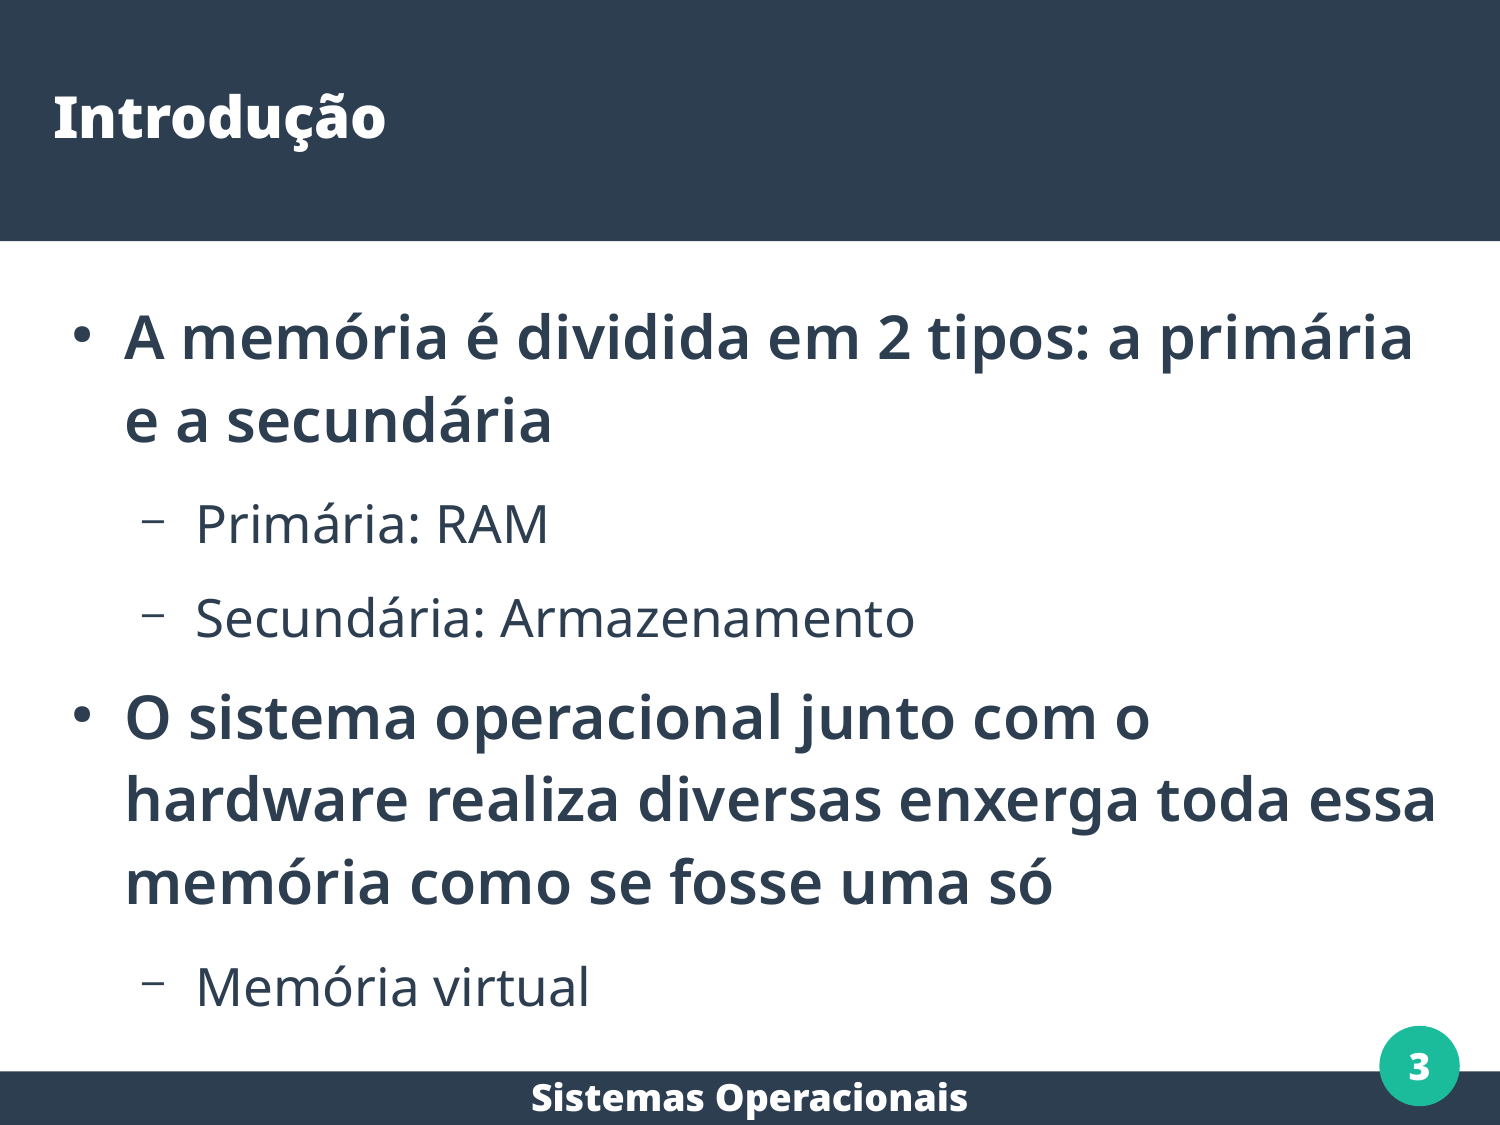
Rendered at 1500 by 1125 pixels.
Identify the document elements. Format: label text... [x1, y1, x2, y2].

list A memória é dividida em 2 tipos: a primária e a secundária Primária: RAM Secundária: Armazenamento O sistema operacional junto com o hardware realiza diversas enxerga toda essa memória como se fosse uma só Memória virtual [53, 294, 1447, 1045]
title Introdução [53, 44, 1447, 188]
